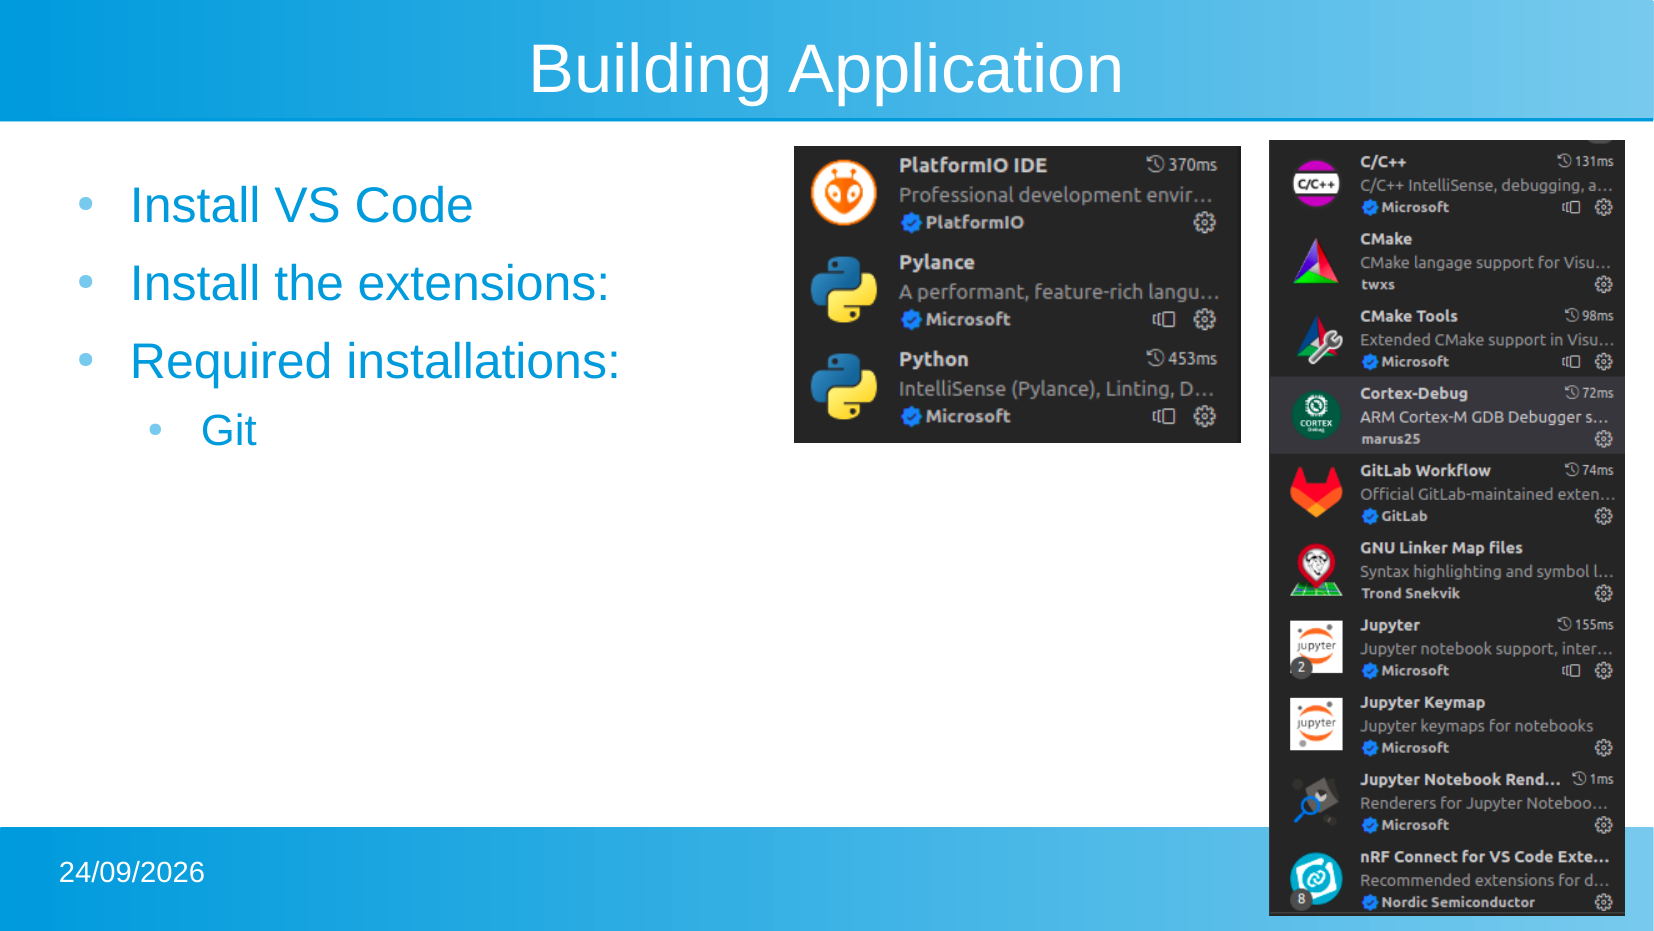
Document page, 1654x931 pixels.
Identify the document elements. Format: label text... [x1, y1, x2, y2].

picture [1269, 140, 1625, 916]
title Building Application [59, 29, 1595, 108]
picture [794, 146, 1241, 443]
list Install VS Code Install the extensions: Required installations: Git [59, 177, 1269, 768]
